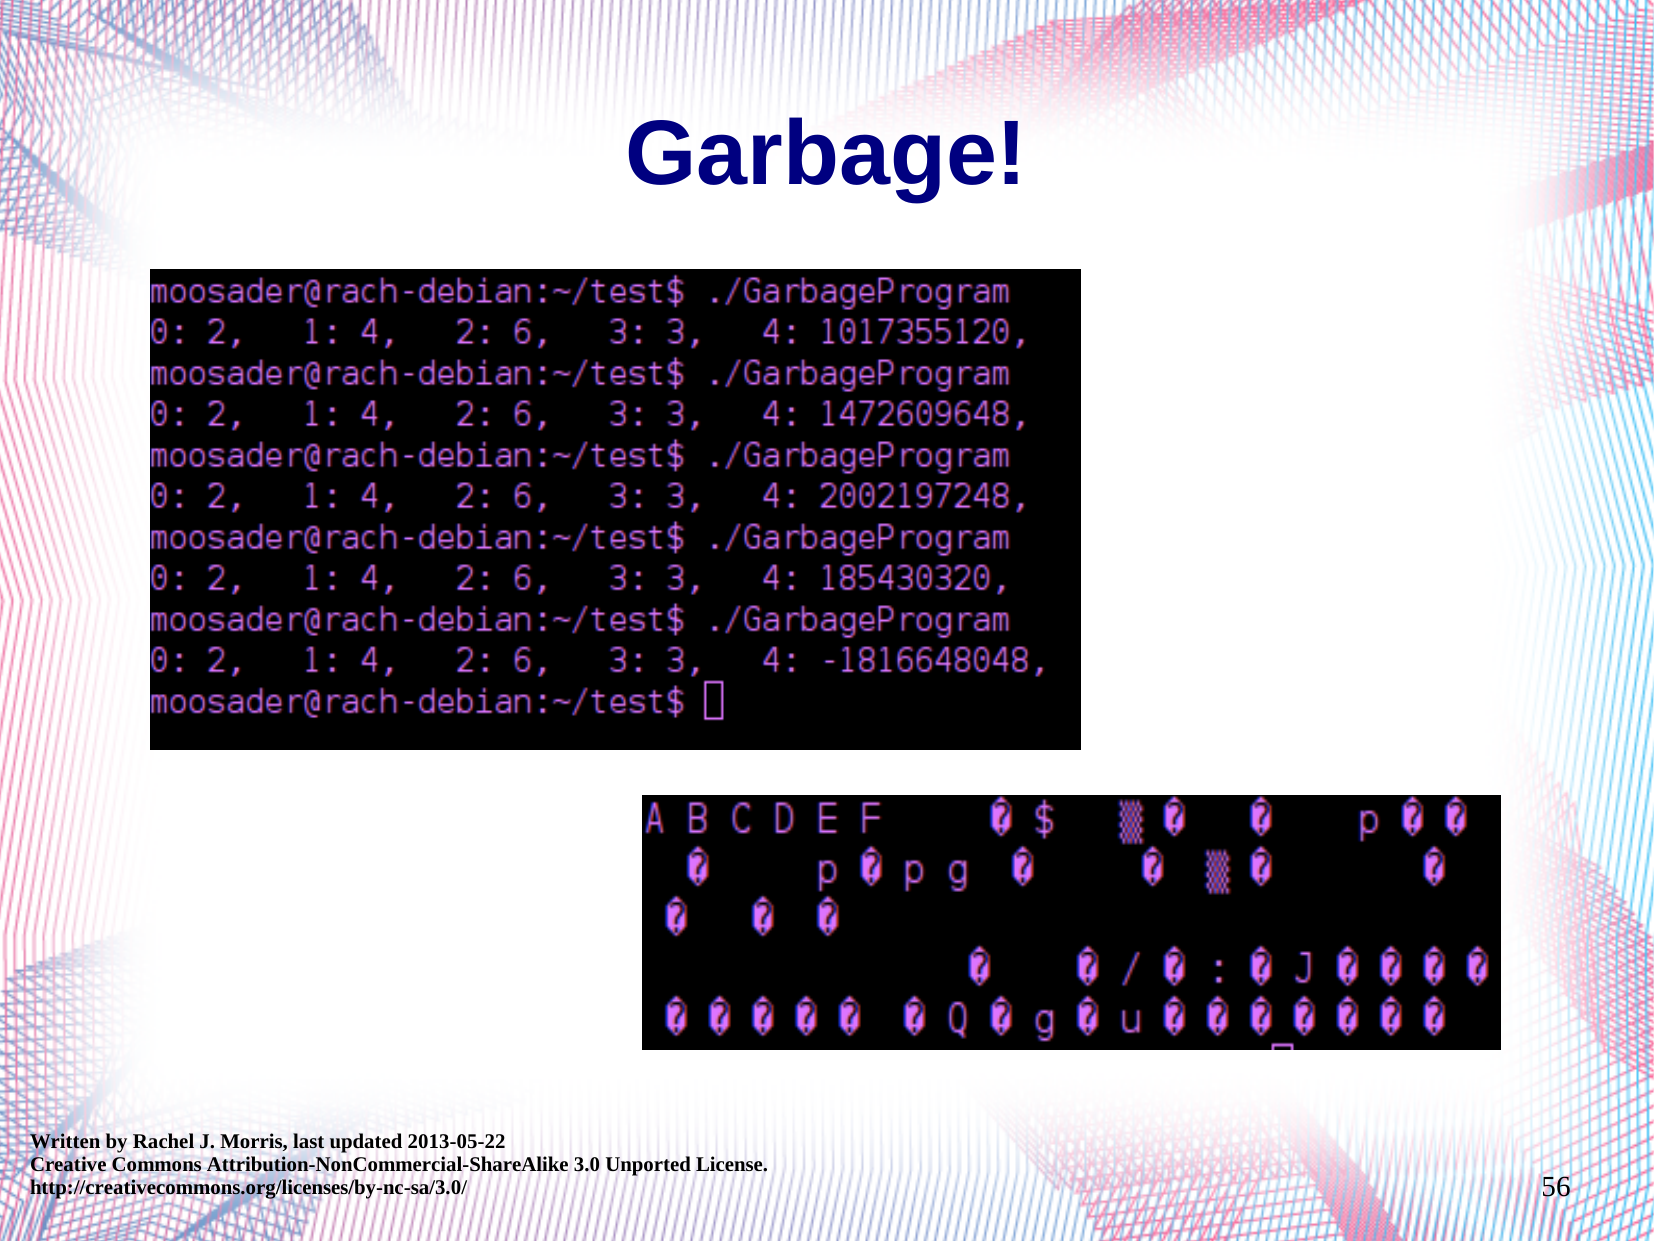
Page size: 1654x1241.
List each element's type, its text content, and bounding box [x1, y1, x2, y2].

title Garbage! [82, 49, 1571, 257]
picture [0, 0, 1654, 1241]
